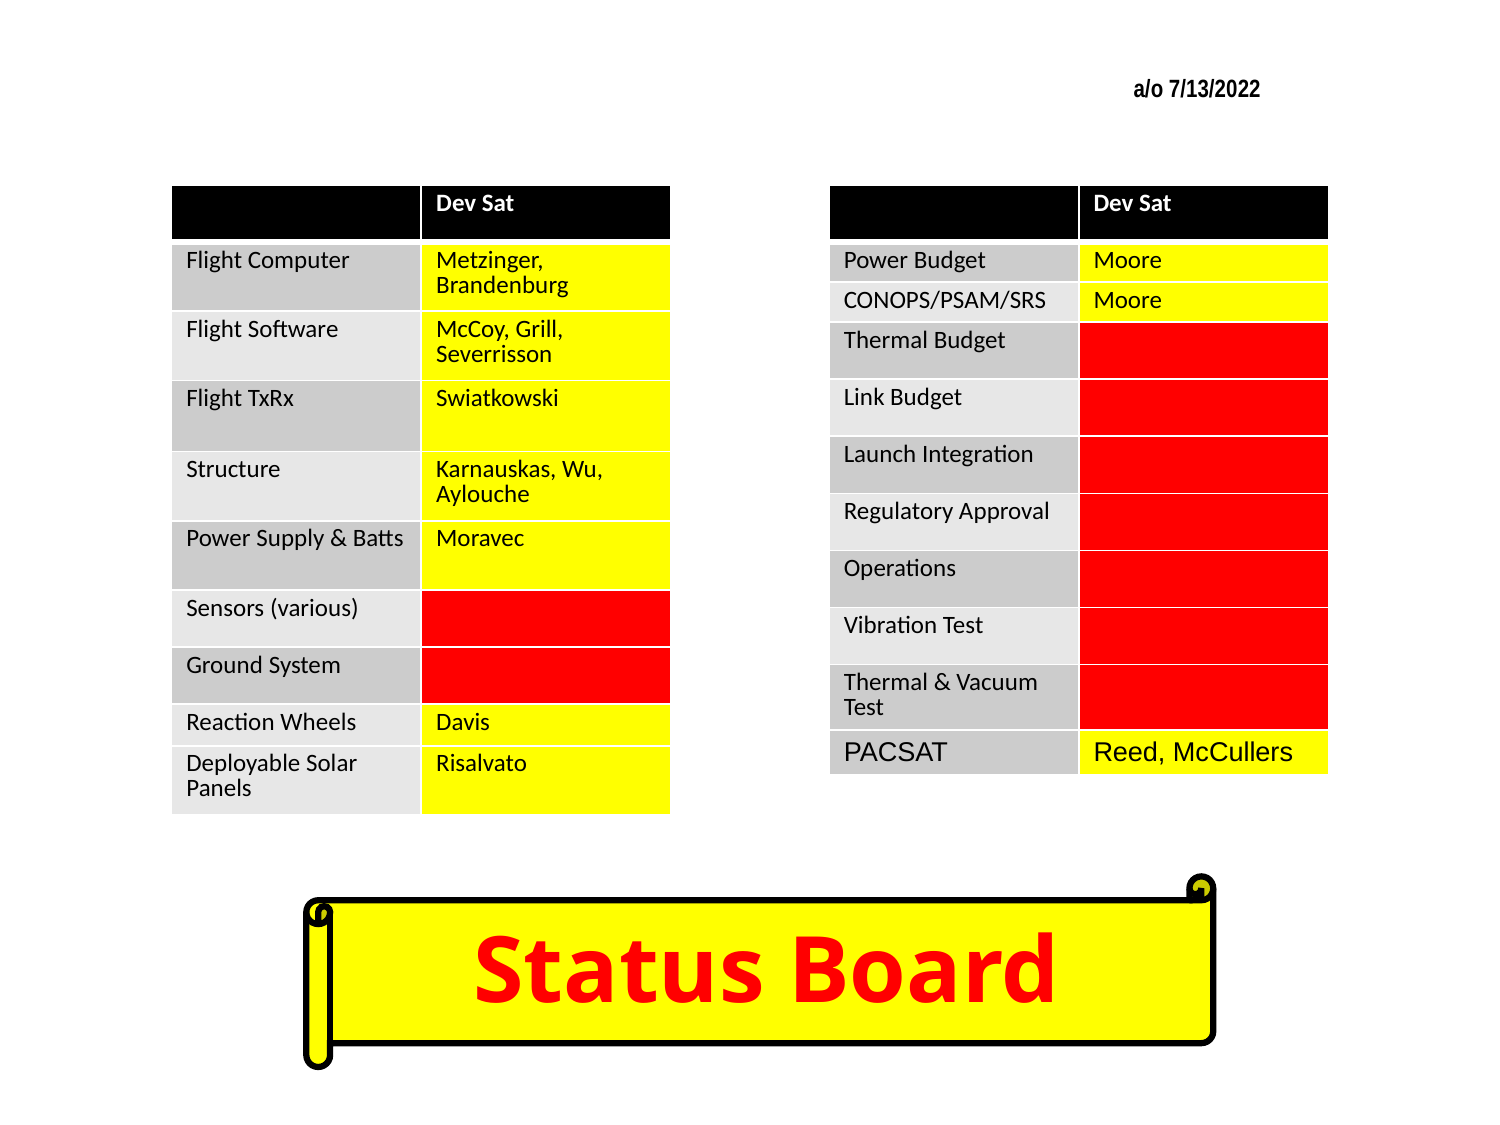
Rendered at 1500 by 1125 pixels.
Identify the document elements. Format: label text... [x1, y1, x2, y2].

table_header [830, 186, 1078, 239]
table_cell Karnauskas, Wu, Aylouche [422, 452, 670, 520]
table_cell Reaction Wheels [172, 705, 420, 745]
table_cell Reed, McCullers [1080, 731, 1328, 774]
table_cell Deployable Solar Panels [172, 747, 420, 814]
table_cell Flight TxRx [172, 381, 420, 451]
table_cell Link Budget [830, 380, 1078, 435]
table_cell [1080, 608, 1328, 664]
table_cell McCoy, Grill, Severrisson [422, 312, 670, 380]
table_cell [1080, 323, 1328, 378]
table_cell Sensors (various) [172, 591, 420, 646]
text_box Status Board [260, 903, 1273, 1028]
table_cell Operations [830, 551, 1078, 607]
table_cell [1080, 380, 1328, 435]
table_cell Metzinger, Brandenburg [422, 245, 670, 310]
table_cell Vibration Test [830, 608, 1078, 664]
table_cell Risalvato [422, 747, 670, 814]
table_cell Swiatkowski [422, 381, 670, 451]
table_cell Regulatory Approval [830, 494, 1078, 550]
table_cell Davis [422, 705, 670, 745]
table_cell PACSAT [830, 731, 1078, 774]
table_cell Ground System [172, 648, 420, 703]
table_cell Flight Computer [172, 245, 420, 310]
table_cell Moravec [422, 522, 670, 589]
table_cell [422, 591, 670, 646]
table_cell [1080, 551, 1328, 607]
table_header Dev Sat [422, 186, 670, 239]
table_header Dev Sat [1080, 186, 1328, 239]
table_cell [422, 648, 670, 703]
table_cell Launch Integration [830, 437, 1078, 493]
table_cell Moore [1080, 283, 1328, 321]
text_box [306, 1028, 1214, 1068]
table_cell Power Supply & Batts [172, 522, 420, 589]
table_cell CONOPS/PSAM/SRS [830, 283, 1078, 321]
table_header [172, 186, 420, 239]
text_box [310, 876, 1214, 903]
text_box a/o 7/13/2022 [1118, 65, 1308, 111]
table_cell Moore [1080, 245, 1328, 281]
table_cell [1080, 665, 1328, 729]
table_cell [1080, 437, 1328, 493]
table_cell [1080, 494, 1328, 550]
table_cell Thermal Budget [830, 323, 1078, 378]
table_cell Power Budget [830, 245, 1078, 281]
table_cell Thermal & Vacuum Test [830, 665, 1078, 729]
table_cell Structure [172, 452, 420, 520]
table_cell Flight Software [172, 312, 420, 380]
